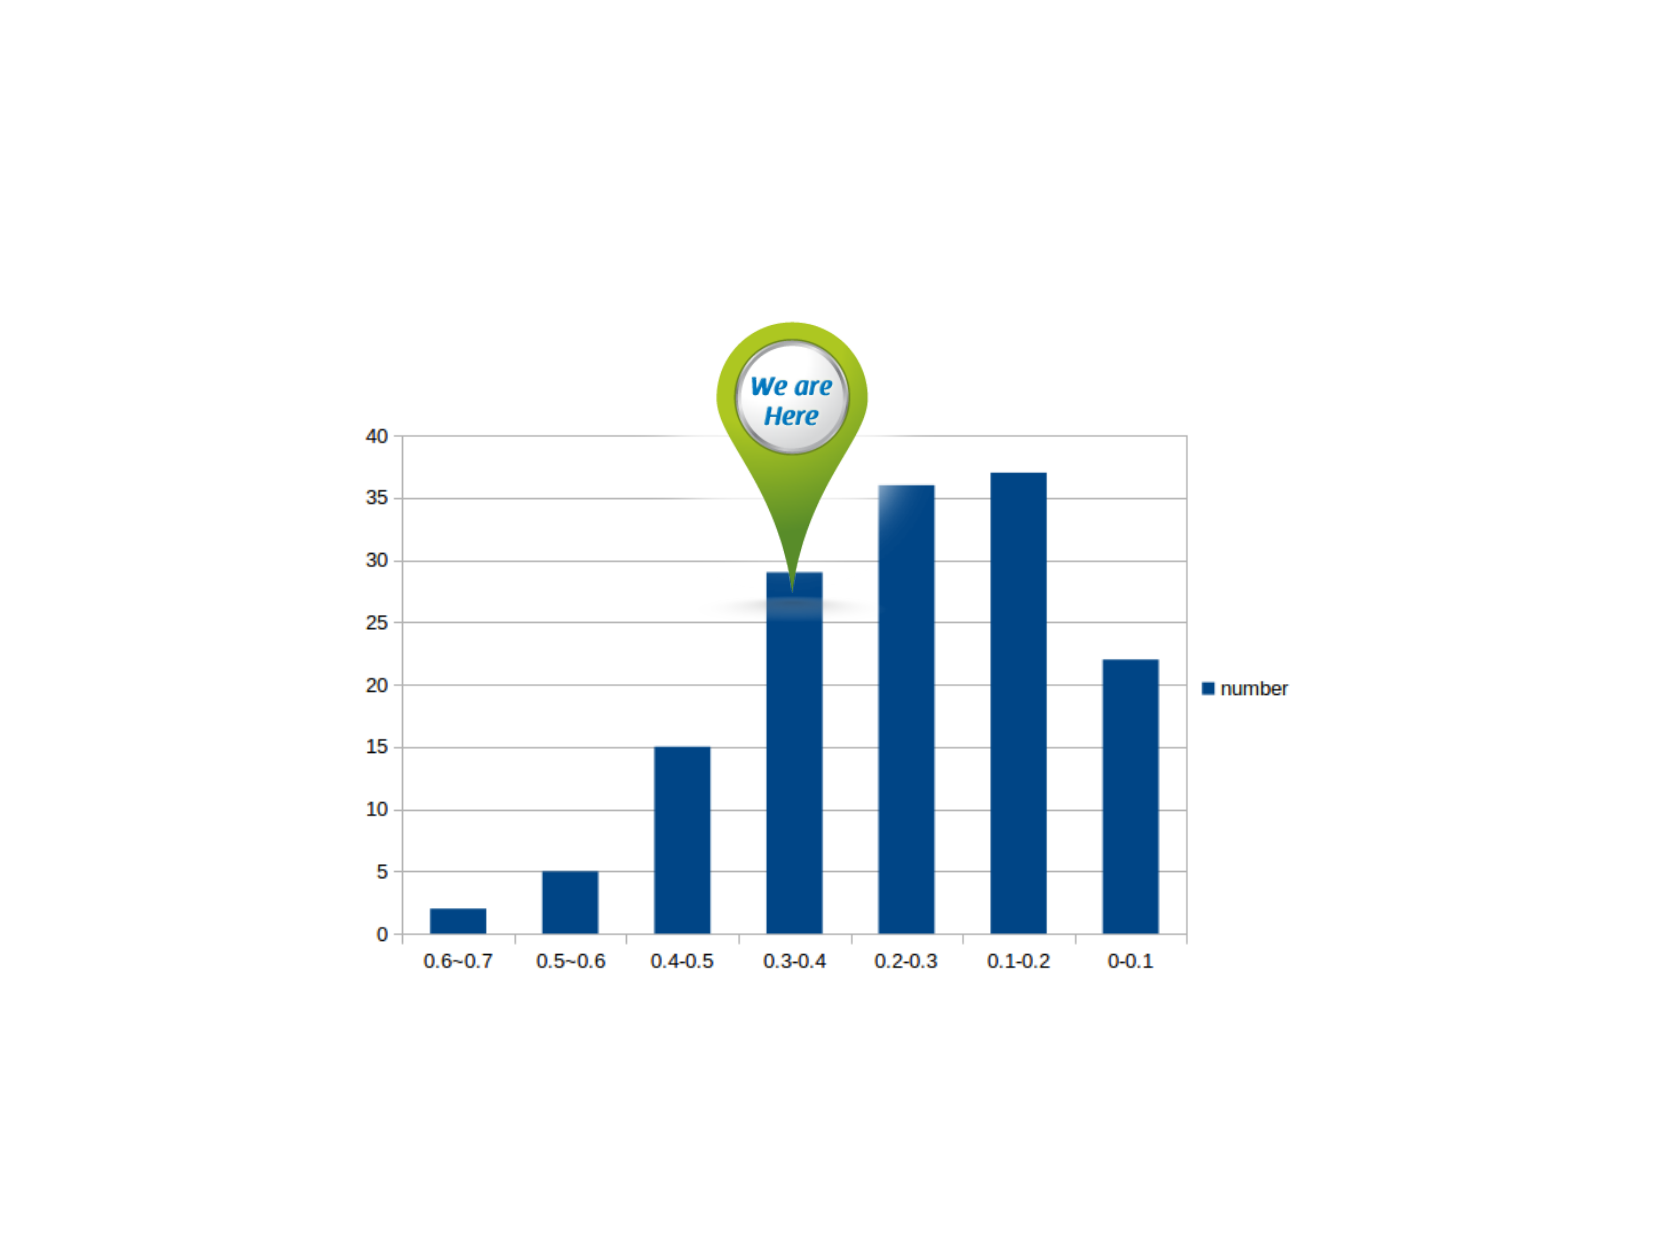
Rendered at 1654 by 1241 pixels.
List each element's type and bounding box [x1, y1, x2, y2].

picture [330, 271, 1307, 976]
